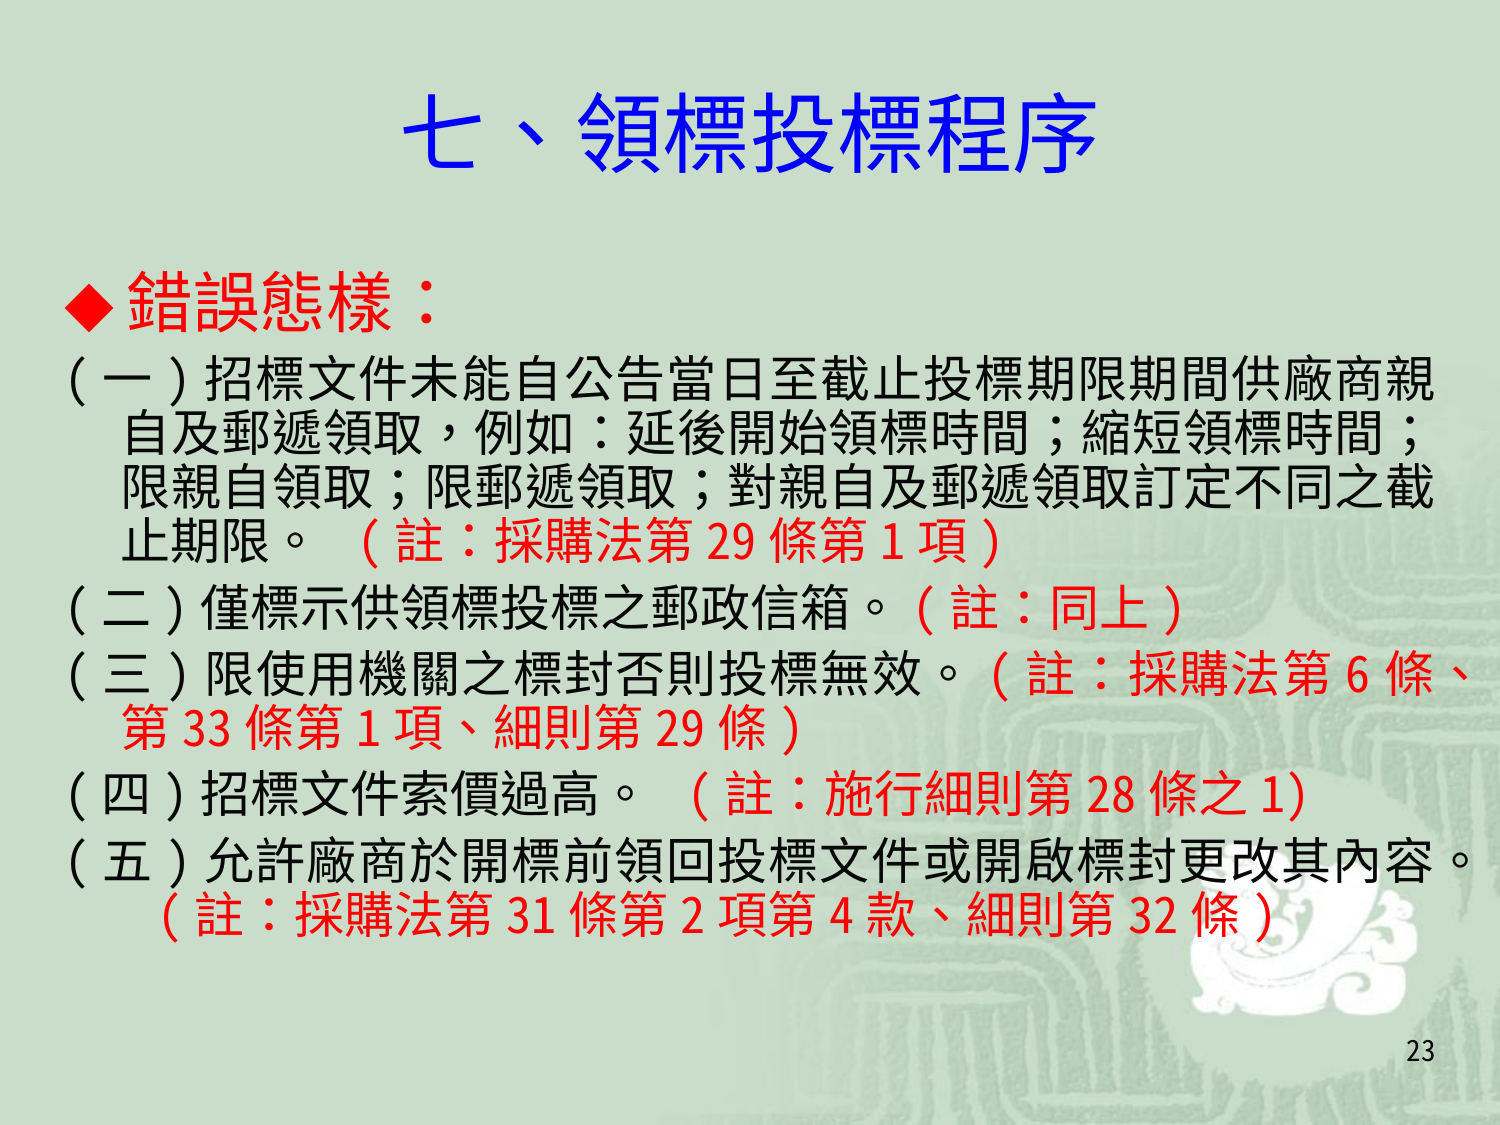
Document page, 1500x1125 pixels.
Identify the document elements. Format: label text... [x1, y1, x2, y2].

list ◆錯誤態樣： (一)招標文件未能自公告當日至截止投標期限期間供廠商親自及郵遞領取，例如：延後開始領標時間；縮短領標時間；限親自領取；限郵遞領取；對親自及郵遞領取訂定不同之截止期限。 (註：採購法第29條第1項) (二)僅標示供領標投標之郵政信箱。(註：同上) (三)限使用機關之標封否則投標無效。(註：採購法第6條、第33條第1項、細則第29條) (四)招標文件索價過高。 (註：施行細則第28條之1) (五)允許廠商於開標前領回投標文件或開啟標封更改其內容。 (註：採購法第31條第2項第4款、細則第32條) [49, 262, 1451, 1001]
title 七、領標投標程序 [49, 37, 1451, 225]
text_box <編號> [1074, 1024, 1451, 1103]
picture [0, 0, 1500, 1125]
